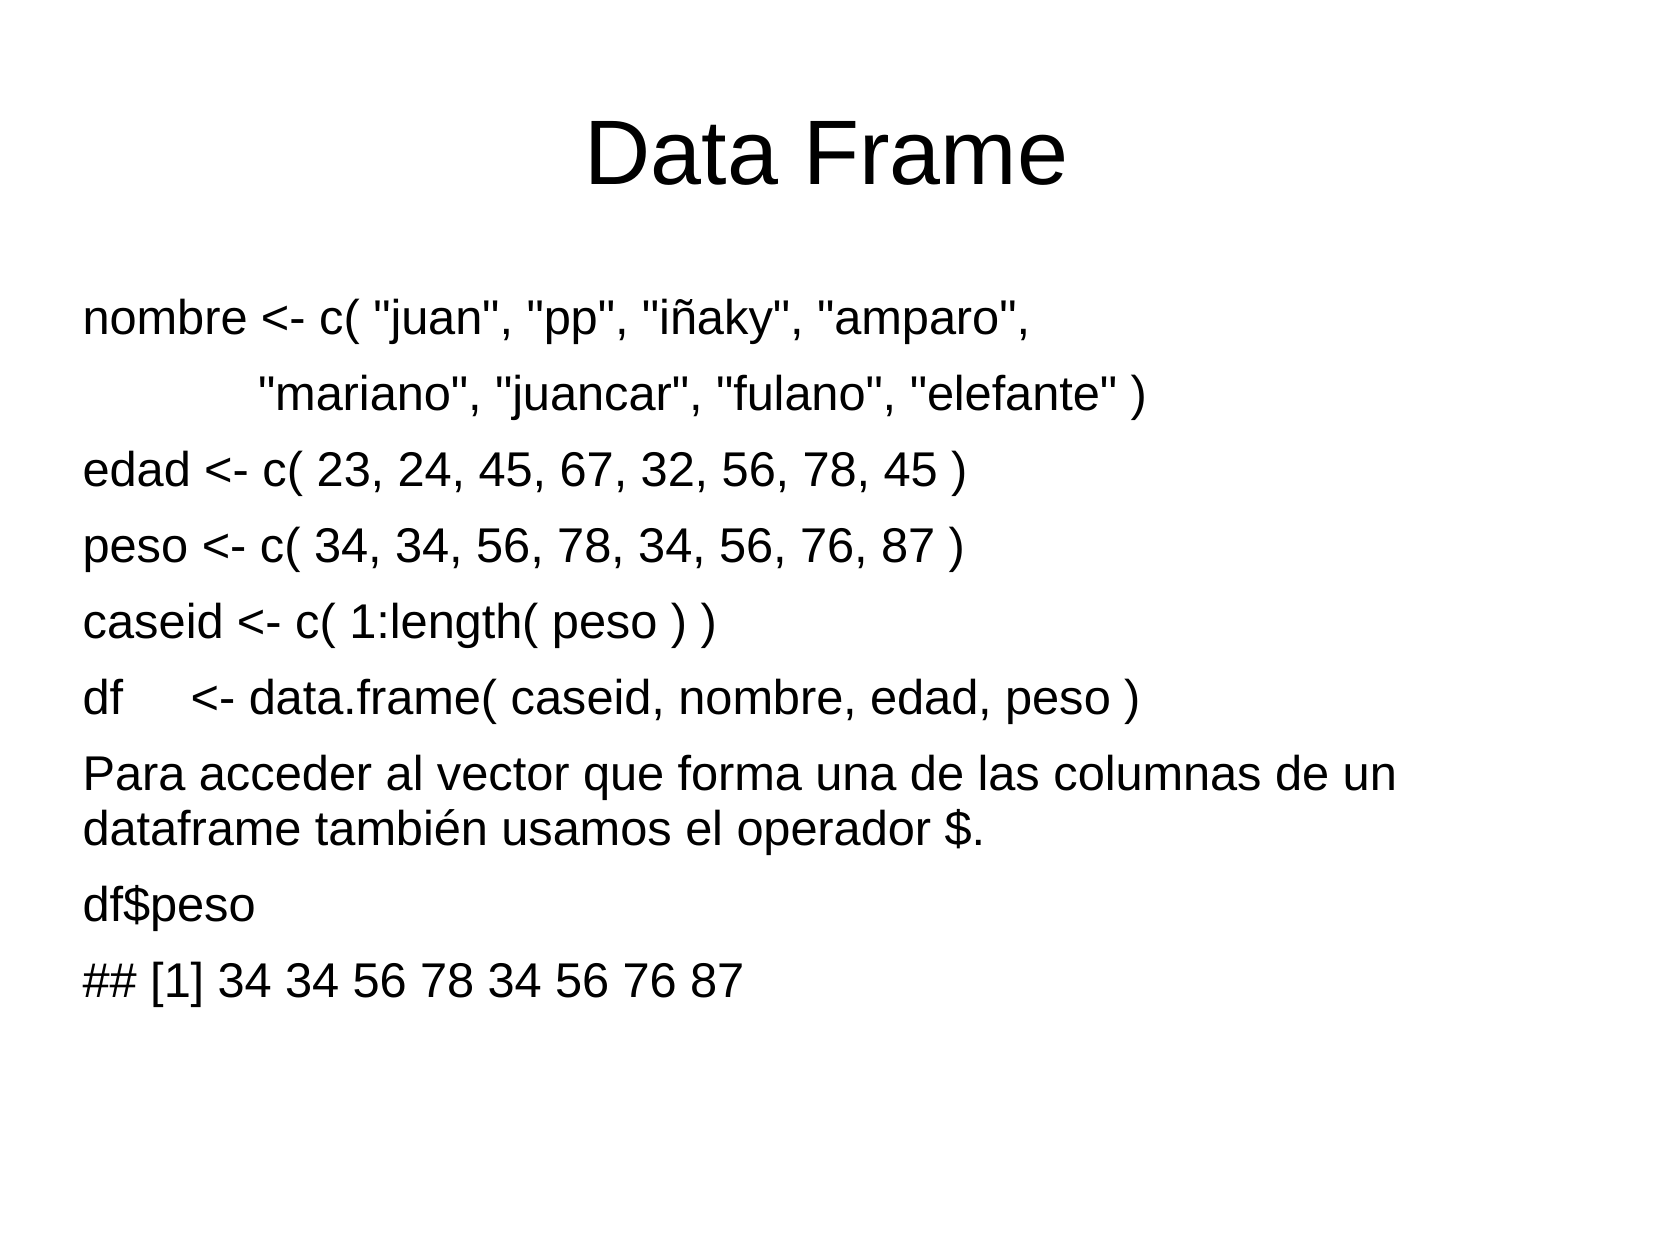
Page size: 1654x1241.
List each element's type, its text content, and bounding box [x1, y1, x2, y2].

title Data Frame [82, 49, 1571, 257]
list nombre <- c( "juan", "pp", "iñaky", "amparo", "mariano", "juancar", "fulano", "elefante" ) edad <- c( 23, 24, 45, 67, 32, 56, 78, 45 ) peso <- c( 34, 34, 56, 78, 34, 56, 76, 87 ) caseid <- c( 1:length( peso ) ) df <- data.frame( caseid, nombre, edad, peso ) Para acceder al vector que forma una de las columnas de un dataframe también usamos el operador $. df$peso ## [1] 34 34 56 78 34 56 76 87 [82, 290, 1571, 1010]
